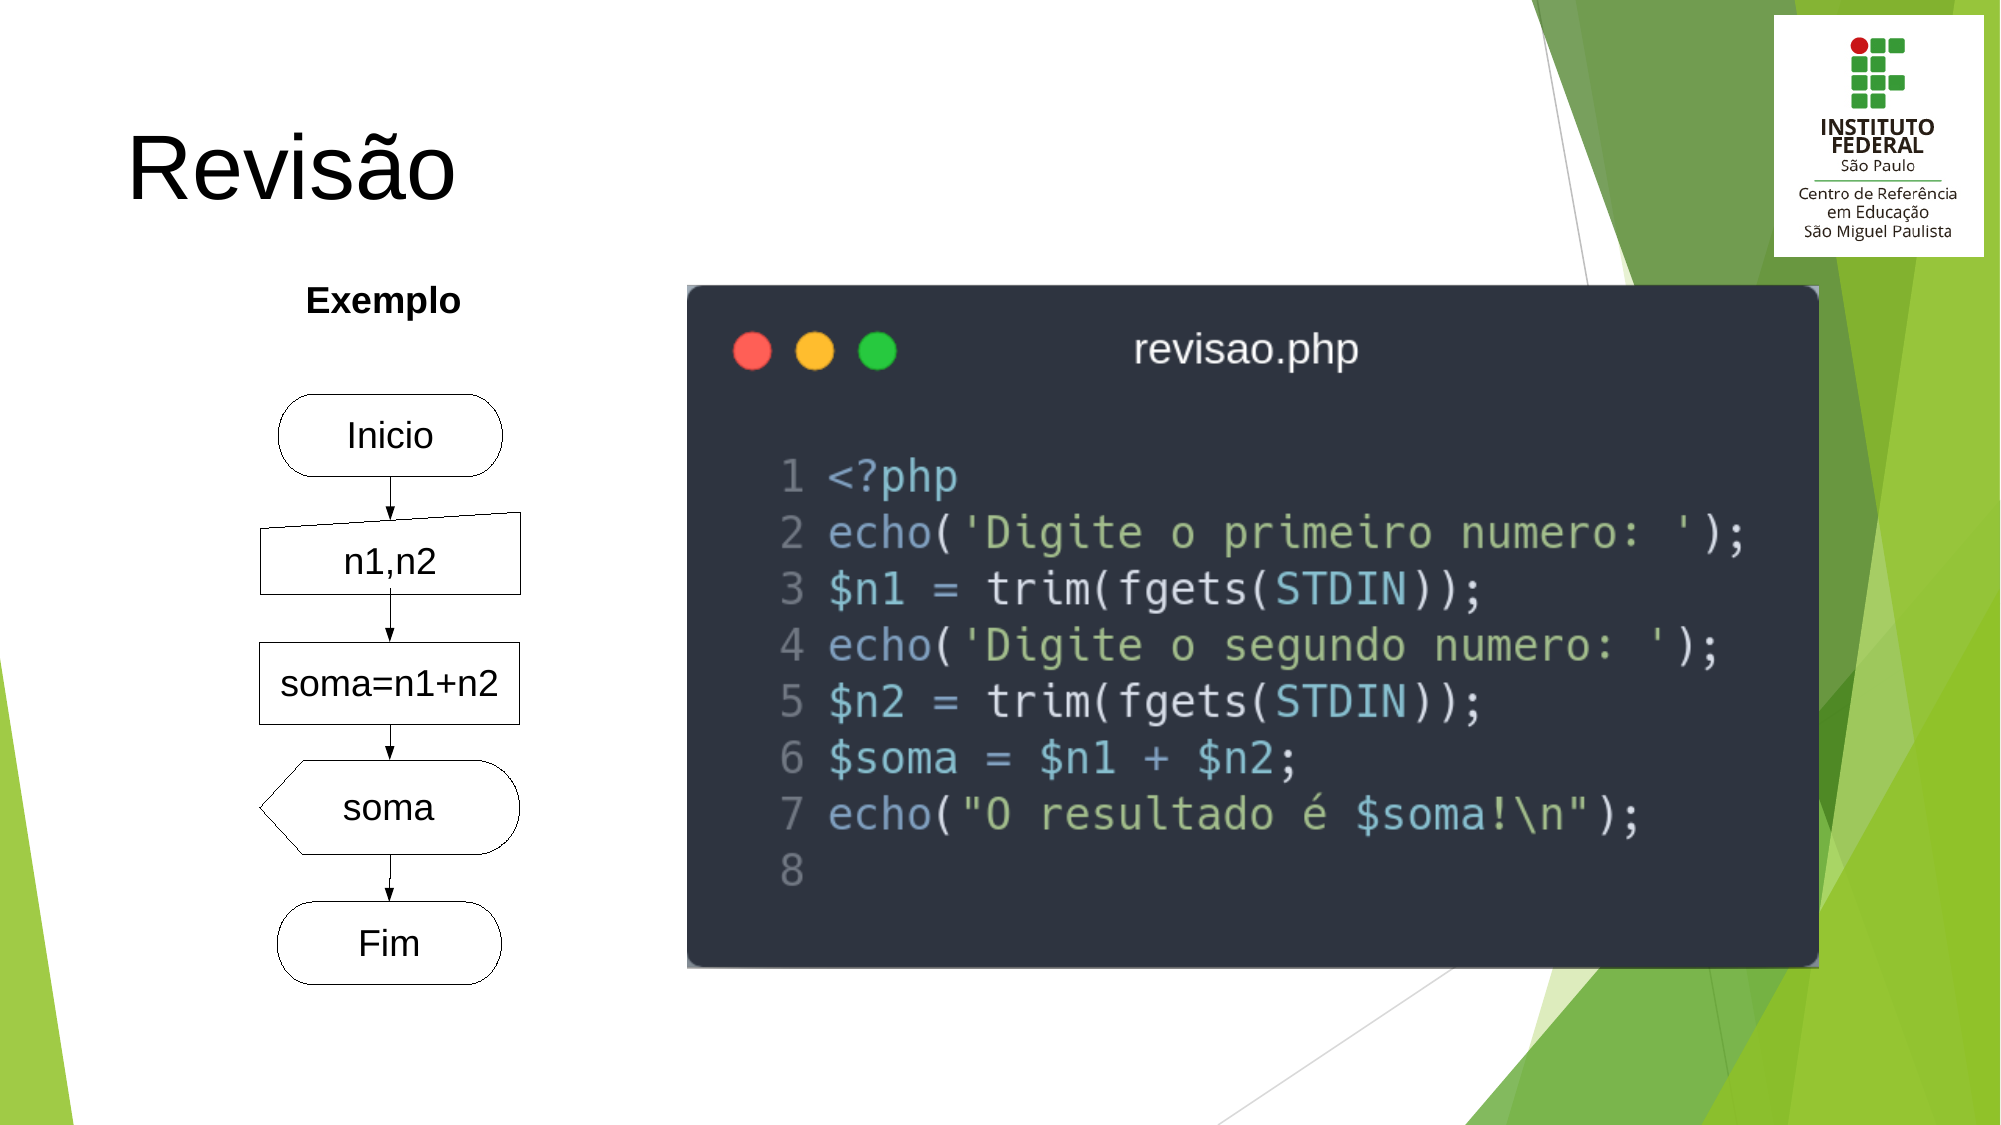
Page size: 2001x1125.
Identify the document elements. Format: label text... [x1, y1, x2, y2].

text_box Inicio [278, 394, 503, 477]
picture [687, 284, 1819, 969]
text_box Fim [277, 901, 502, 985]
text_box soma [259, 760, 520, 855]
picture [1774, 15, 1984, 257]
text_box n1,n2 [260, 512, 521, 595]
text_box Exemplo [188, 271, 579, 329]
title Revisão [111, 99, 1522, 317]
text_box soma=n1+n2 [259, 642, 520, 725]
